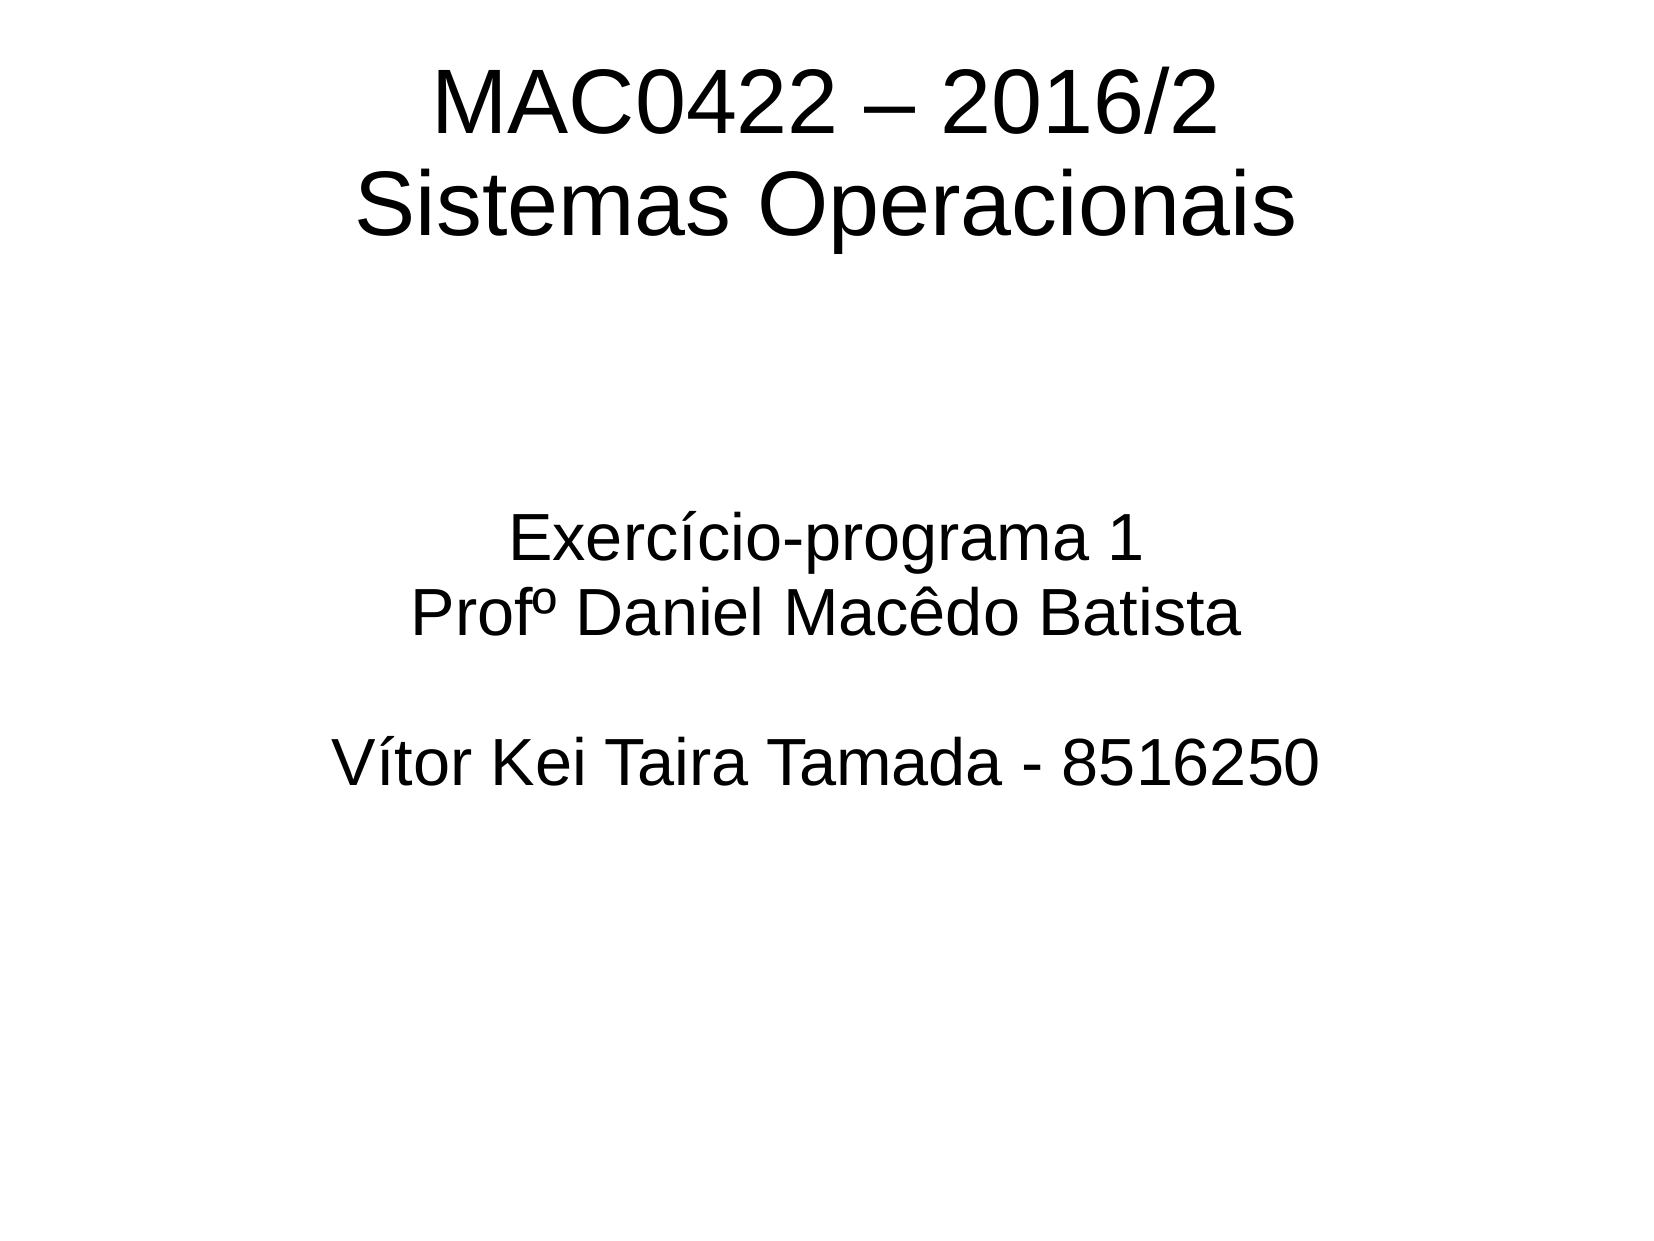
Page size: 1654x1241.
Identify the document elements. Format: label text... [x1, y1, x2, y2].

title MAC0422 – 2016/2 Sistemas Operacionais [82, 49, 1571, 257]
subtitle Exercício-programa 1 Profº Daniel Macêdo Batista Vítor Kei Taira Tamada - 8516250 [82, 290, 1571, 1010]
